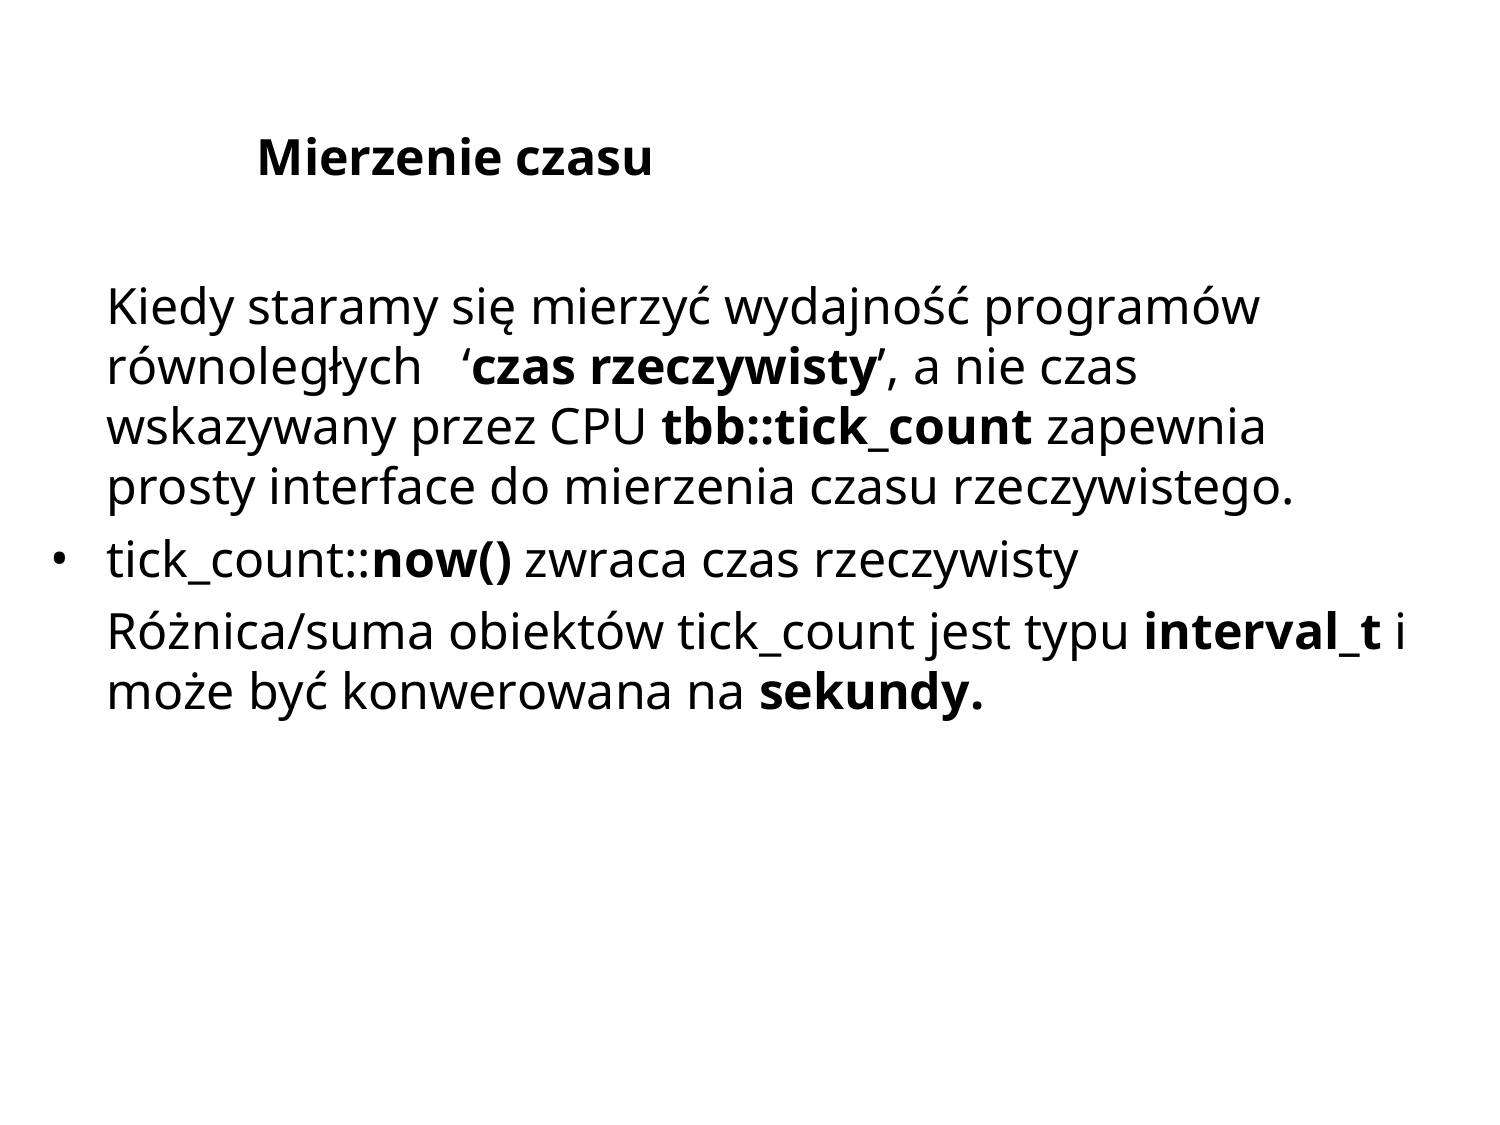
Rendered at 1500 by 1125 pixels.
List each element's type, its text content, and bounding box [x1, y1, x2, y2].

title Mierzenie czasu [242, 78, 1425, 233]
list Kiedy staramy się mierzyć wydajność programów równoległych ‘czas rzeczywisty’, a nie czas wskazywany przez CPU tbb::tick_count zapewnia prosty interface do mierzenia czasu rzeczywistego. tick_count::now() zwraca czas rzeczywisty Różnica/suma obiektów tick_count jest typu interval_t i może być konwerowana na sekundy. [35, 267, 1425, 1005]
